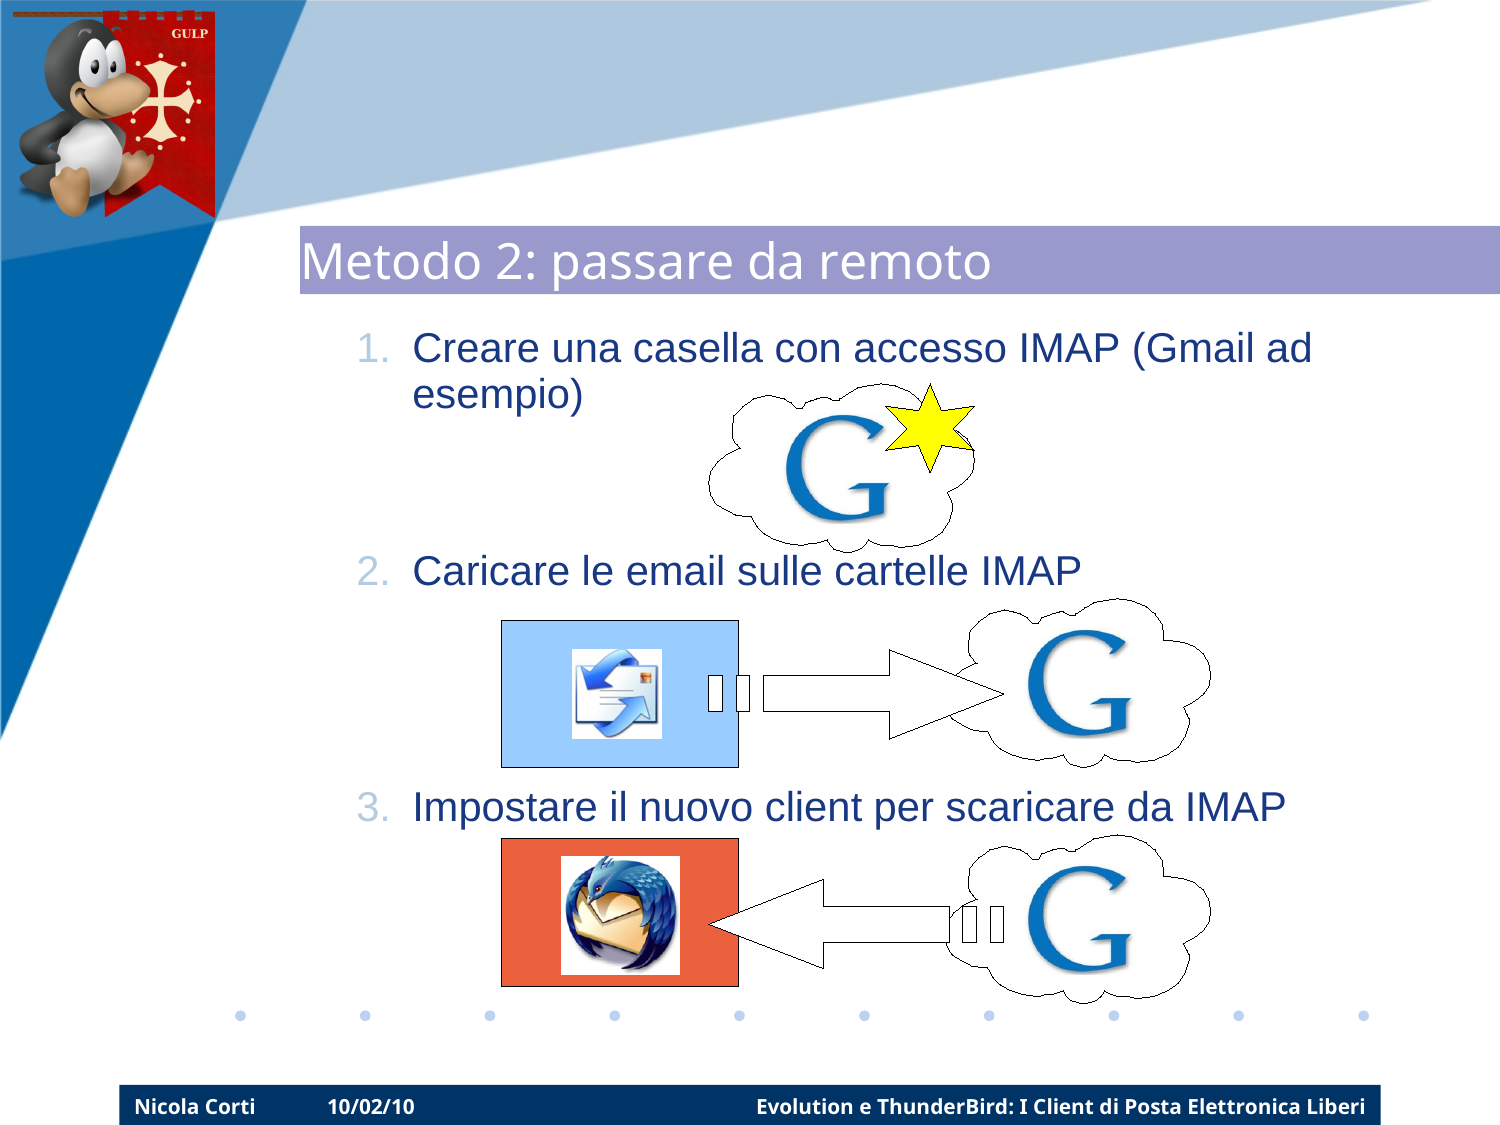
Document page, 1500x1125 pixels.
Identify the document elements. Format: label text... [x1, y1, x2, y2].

text_box [885, 383, 975, 473]
text_box [763, 649, 1004, 740]
text_box [990, 906, 1004, 943]
picture [572, 649, 662, 739]
picture [0, 0, 1500, 842]
title Metodo 2: passare da remoto [300, 229, 1500, 291]
text_box [501, 838, 950, 987]
picture [1023, 864, 1134, 975]
list Creare una casella con accesso IMAP (Gmail ad esempio) Caricare le email sulle cartelle IMAP Impostare il nuovo client per scaricare da IMAP [299, 324, 1418, 1068]
picture [561, 856, 680, 975]
text_box [962, 906, 977, 943]
picture [1023, 628, 1134, 739]
text_box [501, 620, 750, 768]
picture [781, 413, 892, 524]
